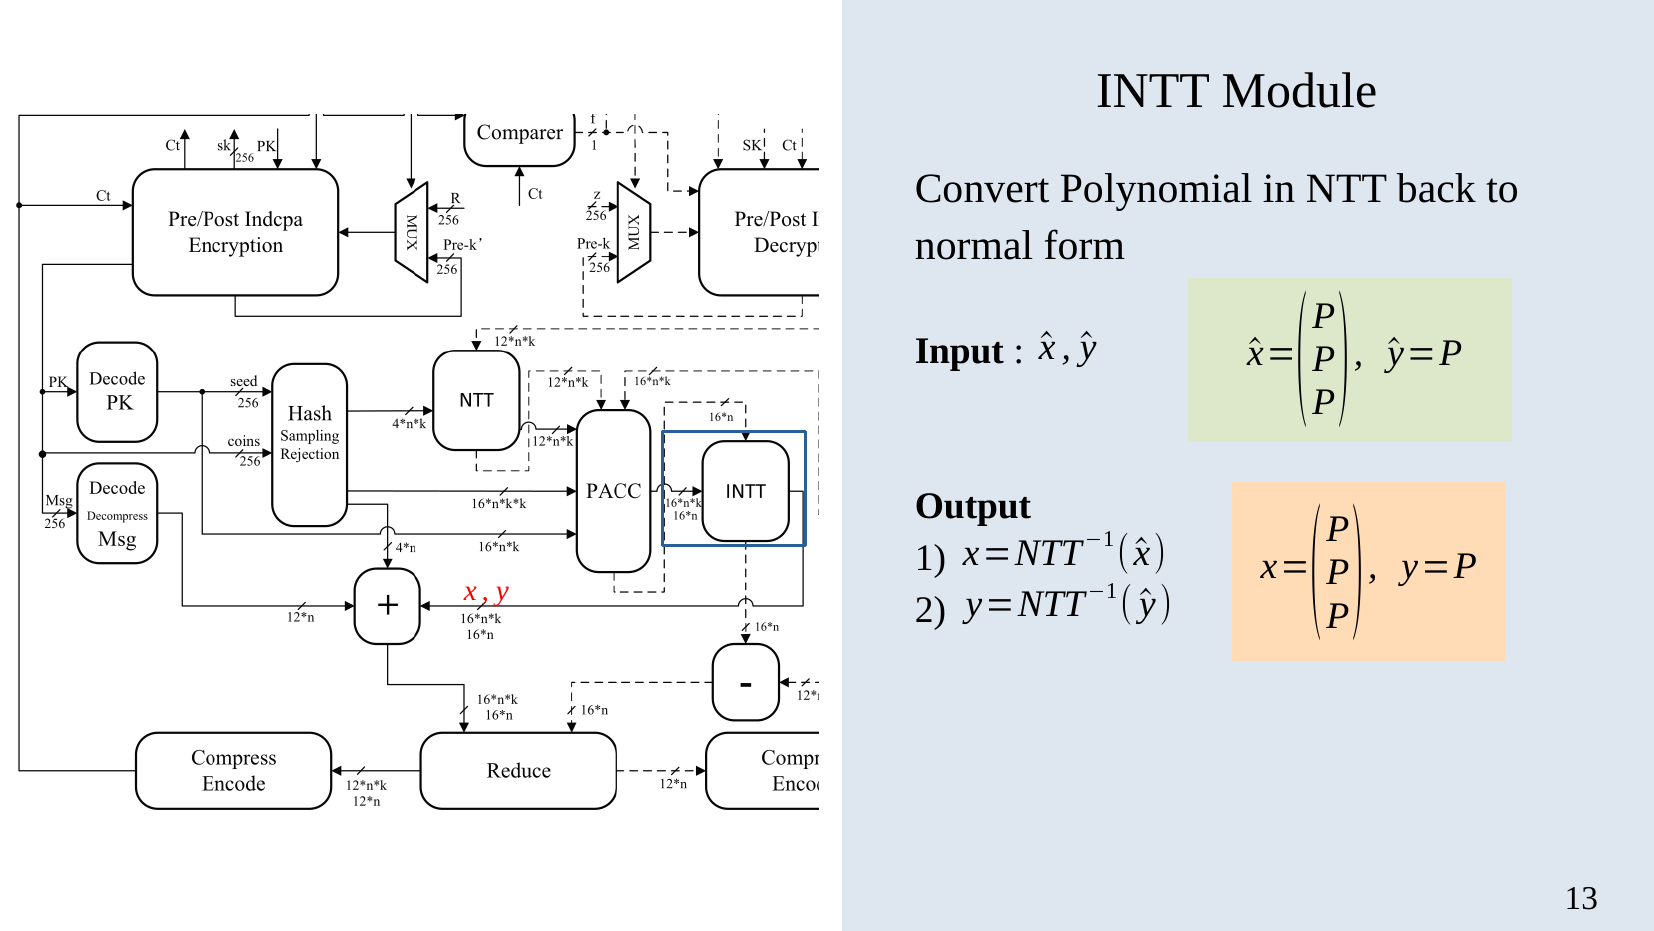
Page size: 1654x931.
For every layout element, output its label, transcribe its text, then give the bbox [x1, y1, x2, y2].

text_box Convert Polynomial in NTT back to normal form Input : Output [900, 145, 1633, 638]
text_box [737, 433, 804, 529]
text_box [737, 0, 1654, 931]
chart [1244, 288, 1464, 430]
text_box 13 [1549, 854, 1643, 931]
chart [960, 526, 1173, 628]
chart [1258, 501, 1478, 643]
picture [10, 114, 819, 826]
chart [461, 574, 511, 607]
chart [1036, 326, 1099, 368]
text_box INTT Module [866, 56, 1608, 117]
picture [664, 433, 804, 544]
